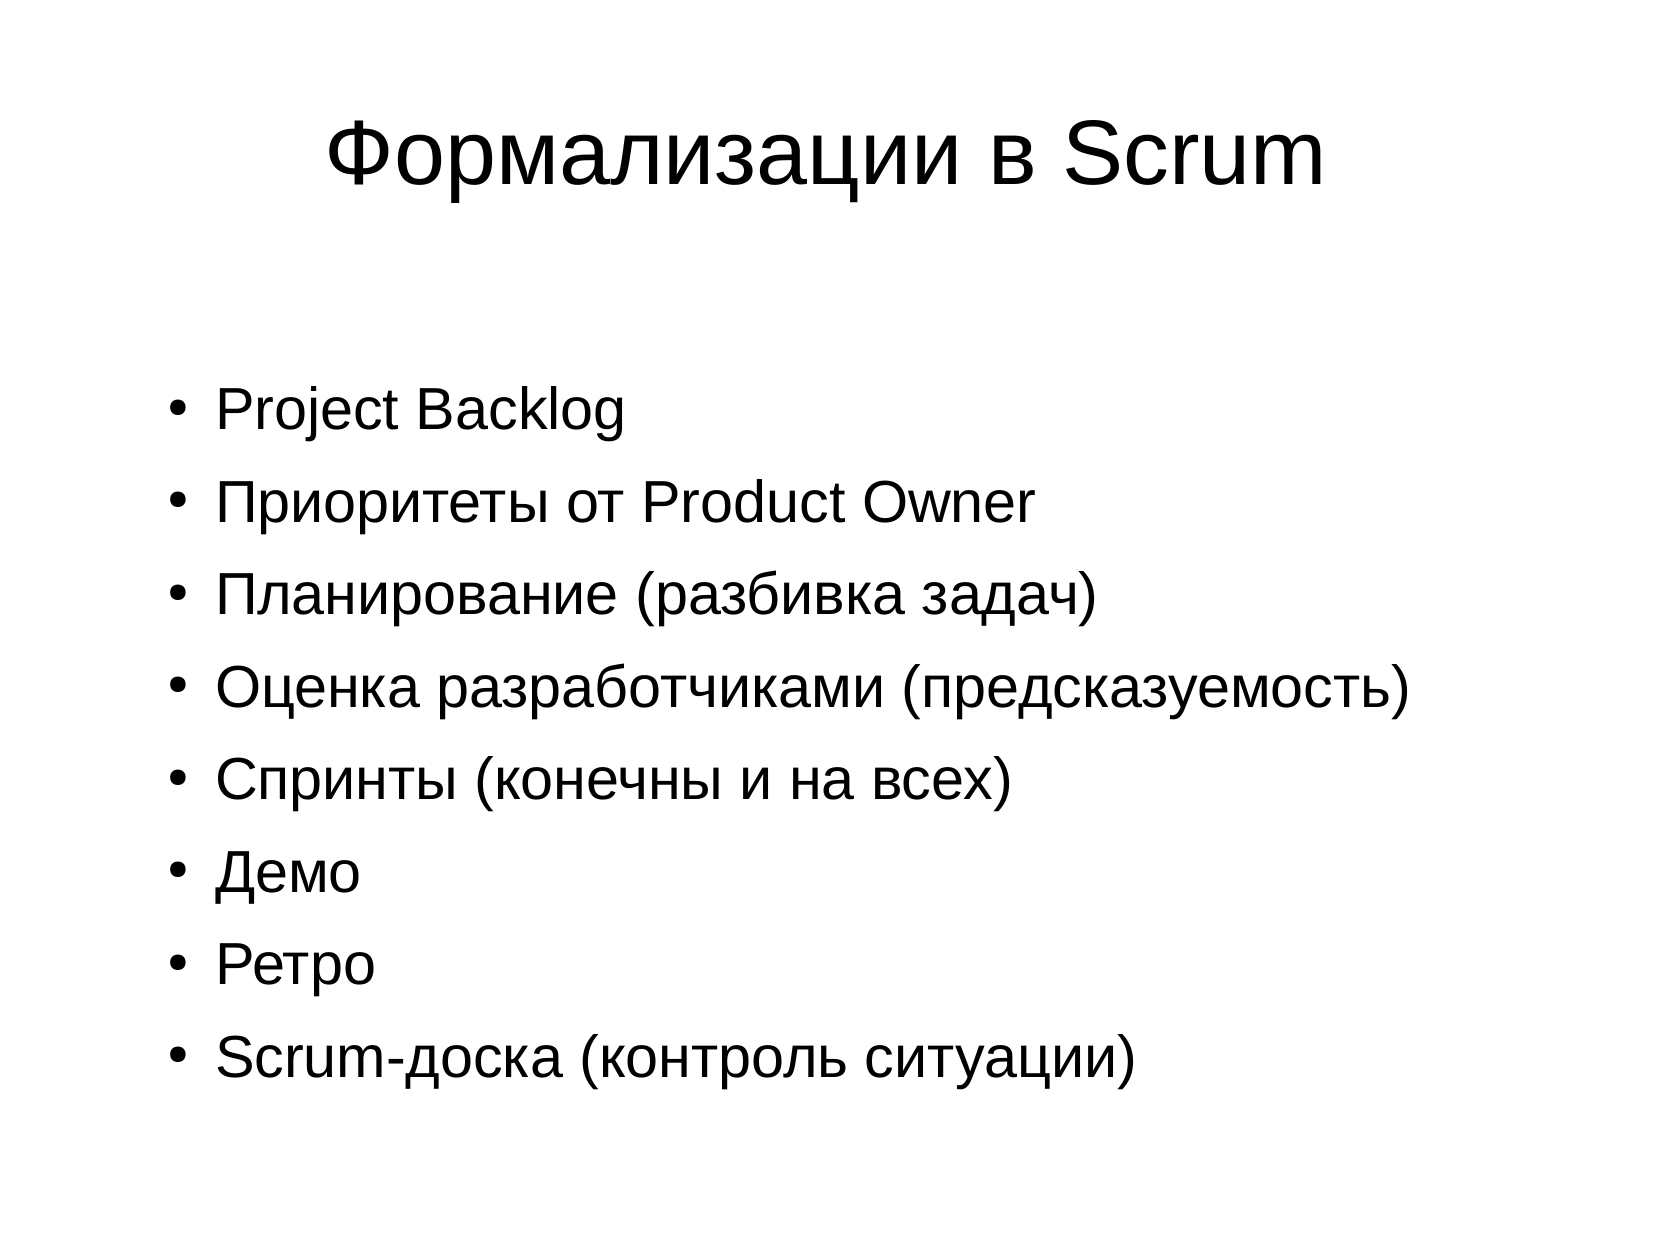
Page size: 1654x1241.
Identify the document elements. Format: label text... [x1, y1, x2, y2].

title Формализации в Scrum [82, 49, 1571, 257]
list Project Backlog Приоритеты от Product Owner Планирование (разбивка задач) Оценка разработчиками (предсказуемость) Спринты (конечны и на всех) Демо Ретро Scrum-доска (контроль ситуации) [151, 375, 1607, 1096]
